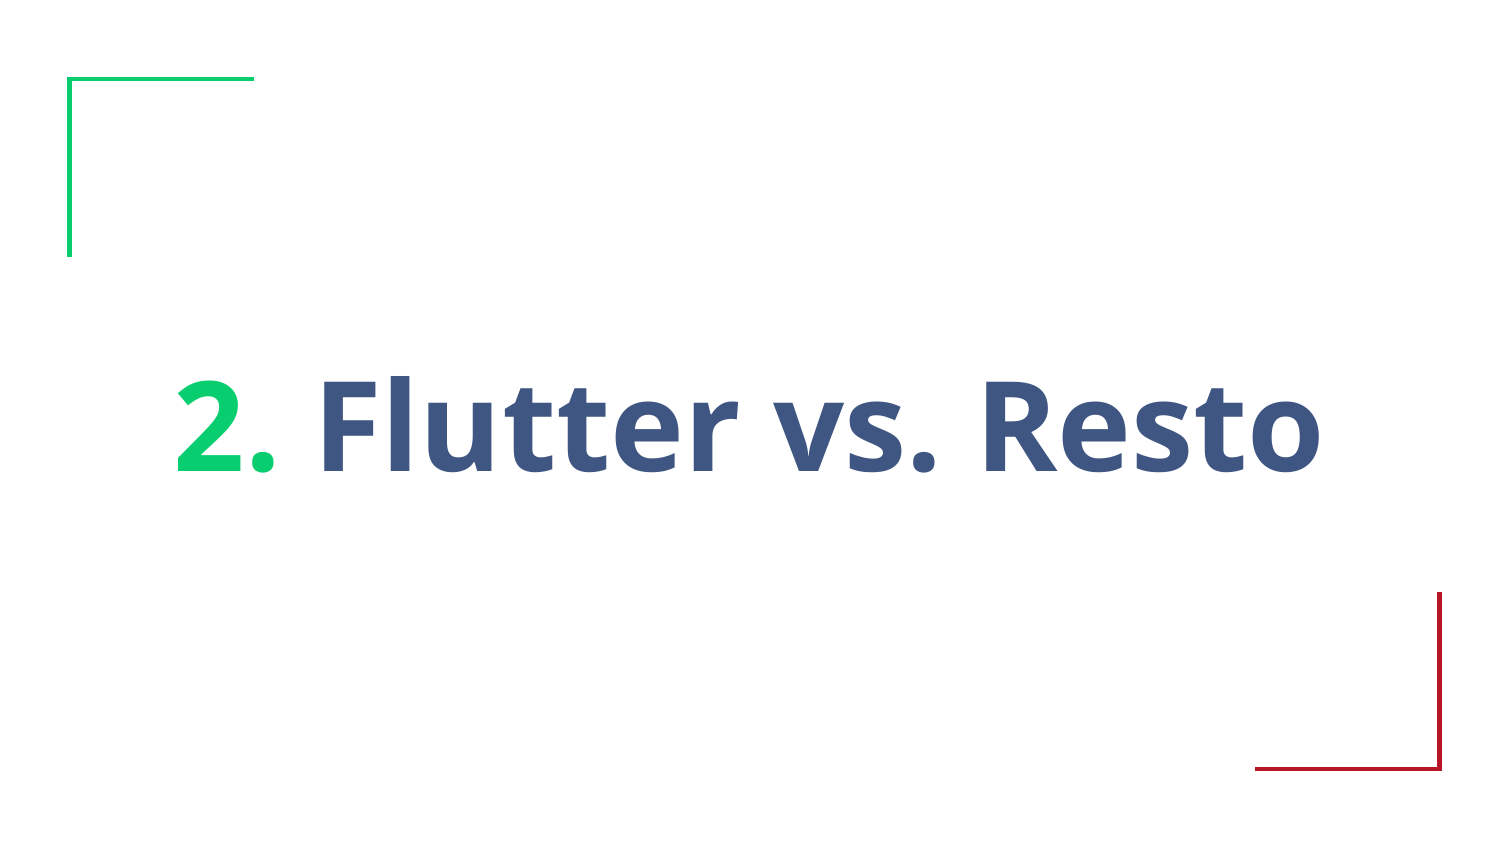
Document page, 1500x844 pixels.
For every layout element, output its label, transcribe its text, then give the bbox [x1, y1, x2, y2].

title 2. Flutter vs. Resto [126, 296, 1374, 548]
